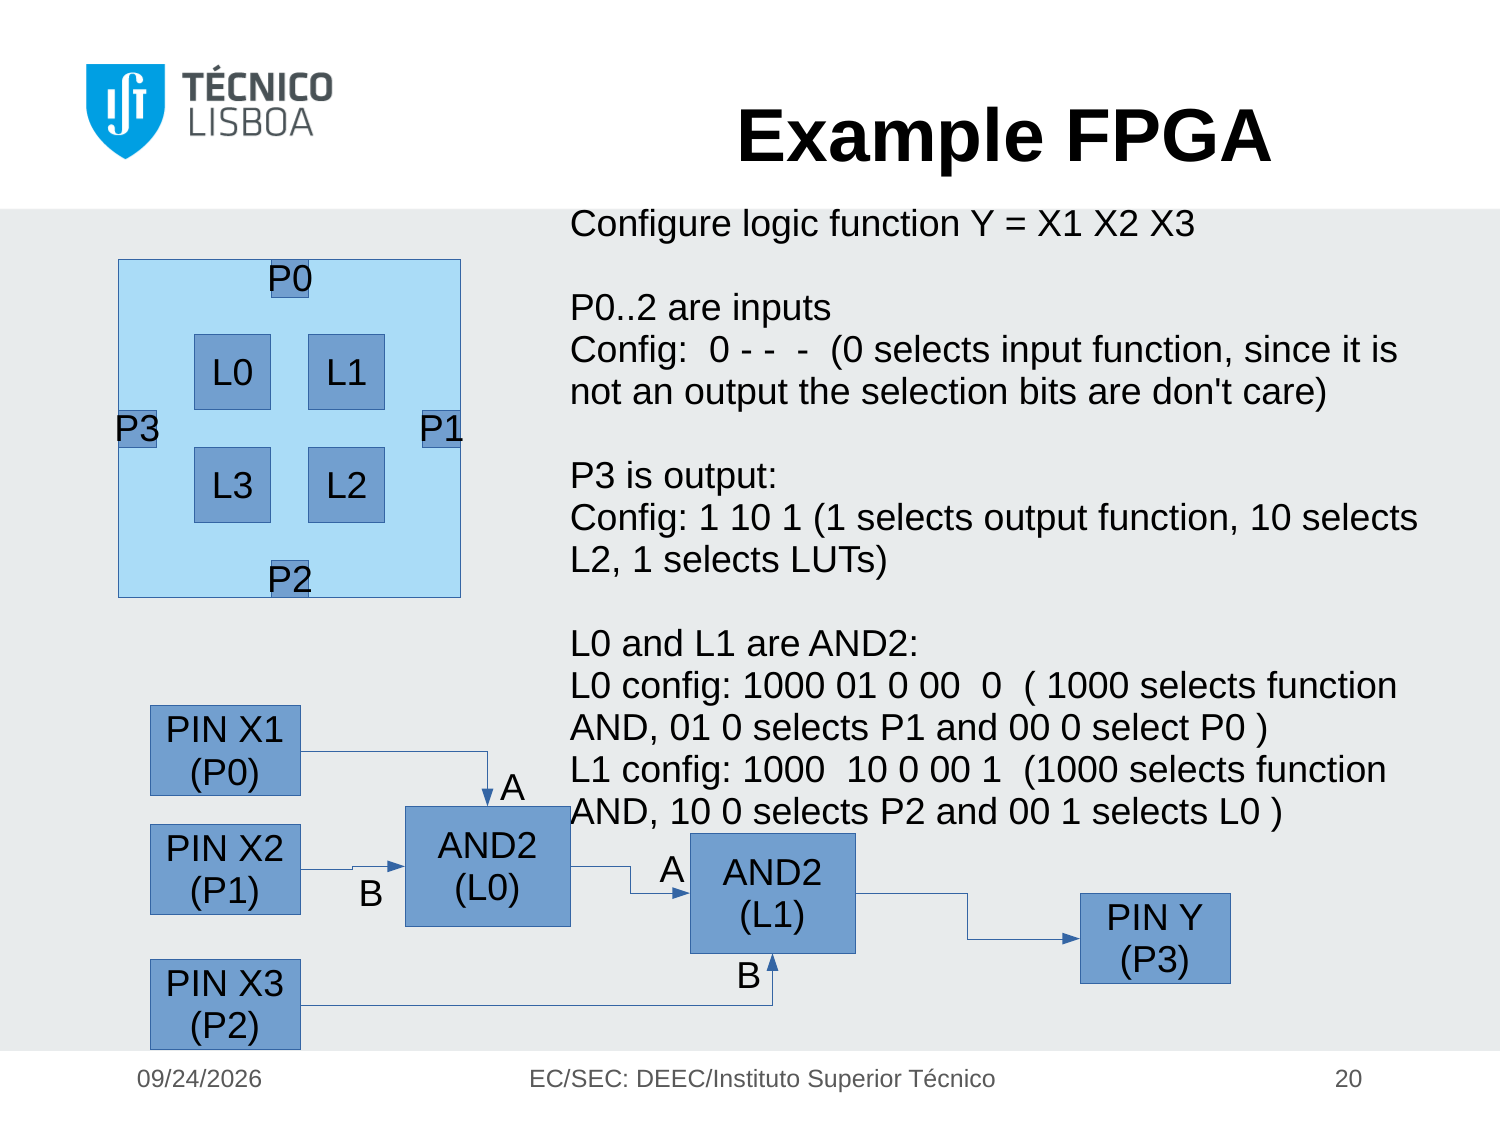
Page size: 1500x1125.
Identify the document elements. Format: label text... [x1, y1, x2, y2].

text_box B [343, 864, 399, 922]
text_box P3 [118, 410, 157, 448]
text_box L2 [308, 447, 385, 523]
title Example FPGA [721, 60, 1336, 195]
text_box P1 [425, 418, 437, 428]
slide_number 11/02/2020 [121, 1052, 425, 1103]
text_box PIN X2 (P1) [150, 824, 301, 915]
text_box P0 [274, 268, 286, 278]
text_box AND2 (L0) [405, 806, 571, 927]
text_box P1 [422, 410, 461, 448]
text_box P3 [121, 418, 133, 428]
slide_number <number> [1077, 1052, 1378, 1103]
text_box P0 [297, 268, 308, 289]
text_box P2 [271, 560, 309, 598]
text_box PIN X3 (P2) [150, 959, 301, 1050]
text_box L0 [194, 334, 271, 410]
footer EC/SEC: DEEC/Instituto Superior Técnico [512, 1052, 1021, 1103]
picture [0, 0, 1500, 1125]
text_box PIN Y (P3) [1080, 893, 1231, 984]
text_box P2 [298, 578, 309, 589]
text_box AND2 (L1) [690, 833, 856, 954]
text_box A [485, 758, 541, 816]
text_box [118, 259, 461, 598]
text_box Configure logic function Y = X1 X2 X3 P0..2 are inputs Config: 0 - - - (0 selects input function, since it is not an output the selection bits are don't care) P3 is output: Config: 1 10 1 (1 selects output function, 10 selects L2, 1 selects LUTs) L0 and L1 are AND2: L0 config: 1000 01 0 00 0 ( 1000 selects function AND, 01 0 selects P1 and 00 0 select P0 ) L1 config: 1000 10 0 00 1 (1000 selects function AND, 10 0 selects P2 and 00 1 selects L0 ) [555, 195, 1471, 882]
text_box PIN X1 (P0) [150, 705, 301, 796]
text_box L3 [194, 447, 271, 523]
text_box P2 [274, 569, 286, 579]
text_box L1 [308, 334, 385, 410]
text_box A [644, 841, 700, 899]
text_box B [721, 947, 777, 1005]
text_box P0 [271, 259, 309, 298]
